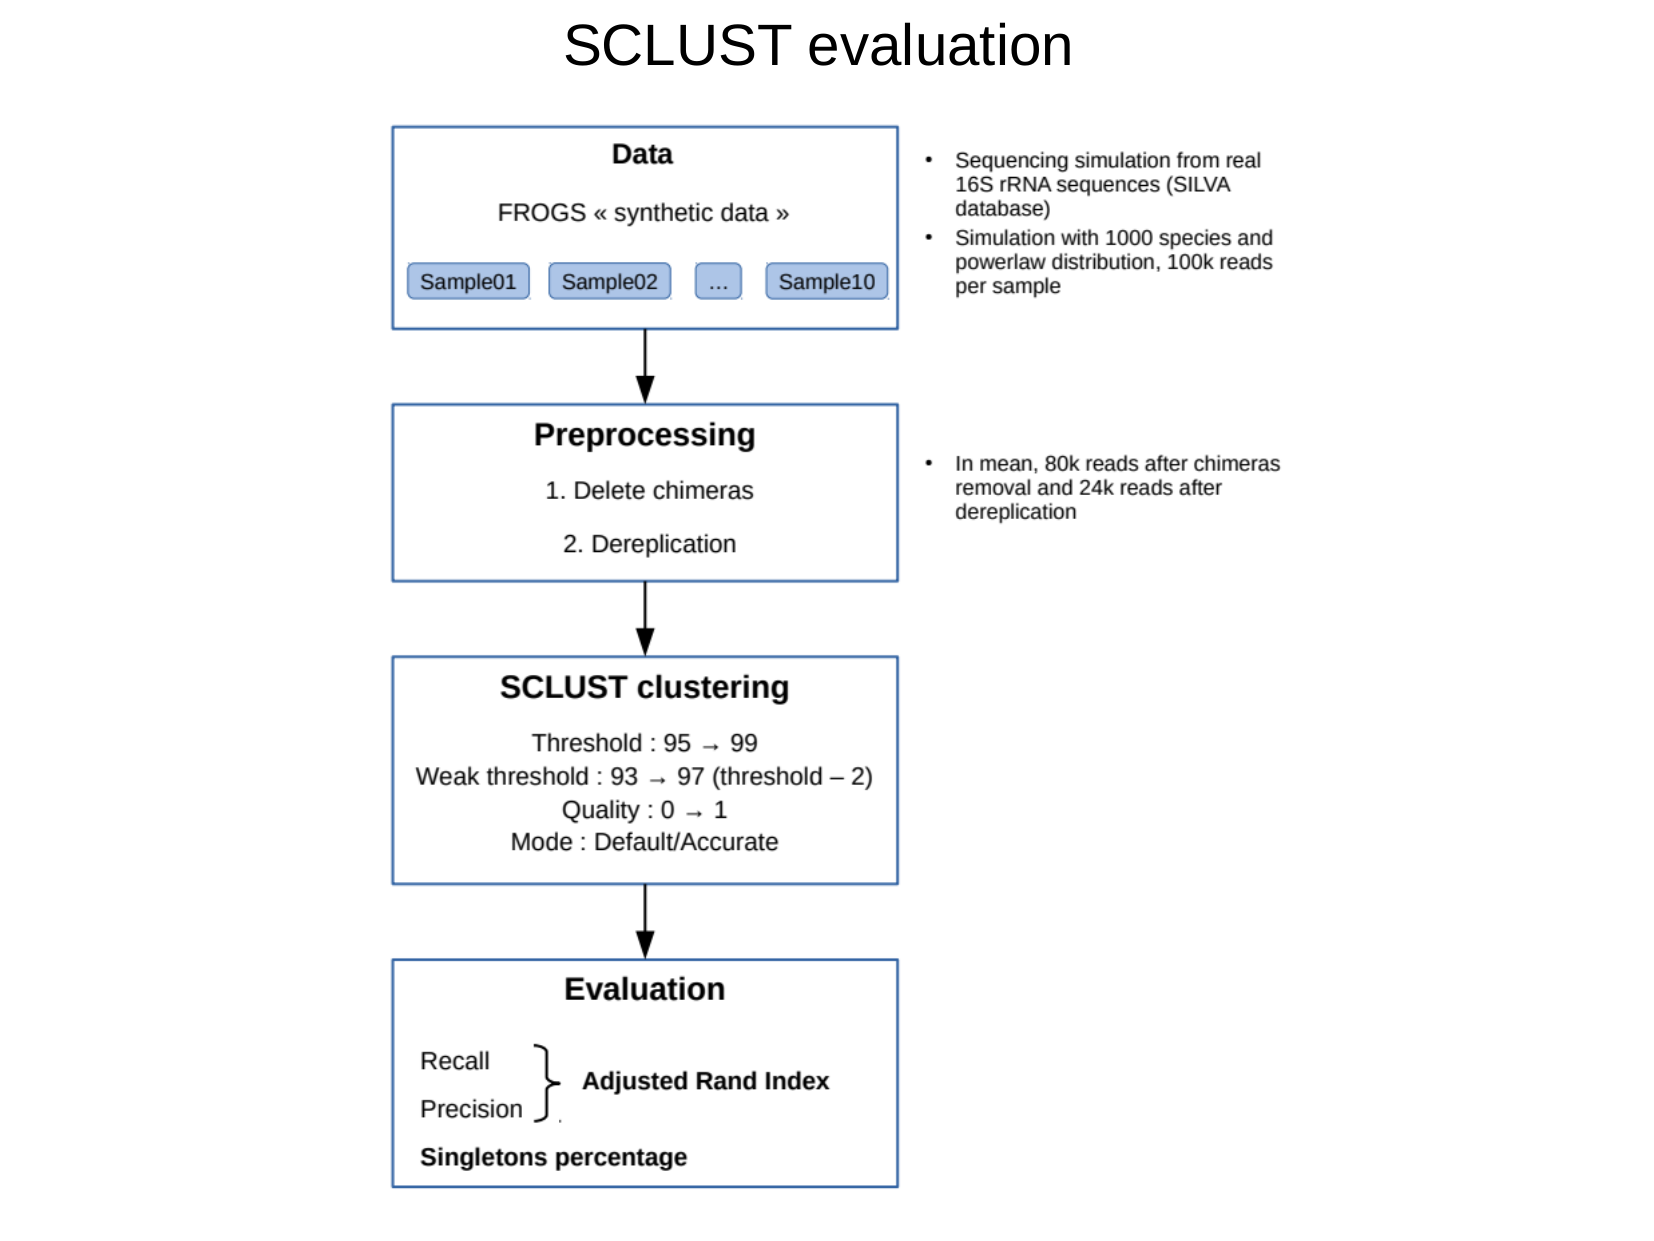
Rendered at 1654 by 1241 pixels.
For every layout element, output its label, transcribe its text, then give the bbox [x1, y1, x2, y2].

text_box SCLUST evaluation [0, 4, 1654, 85]
picture [292, 112, 1352, 1211]
